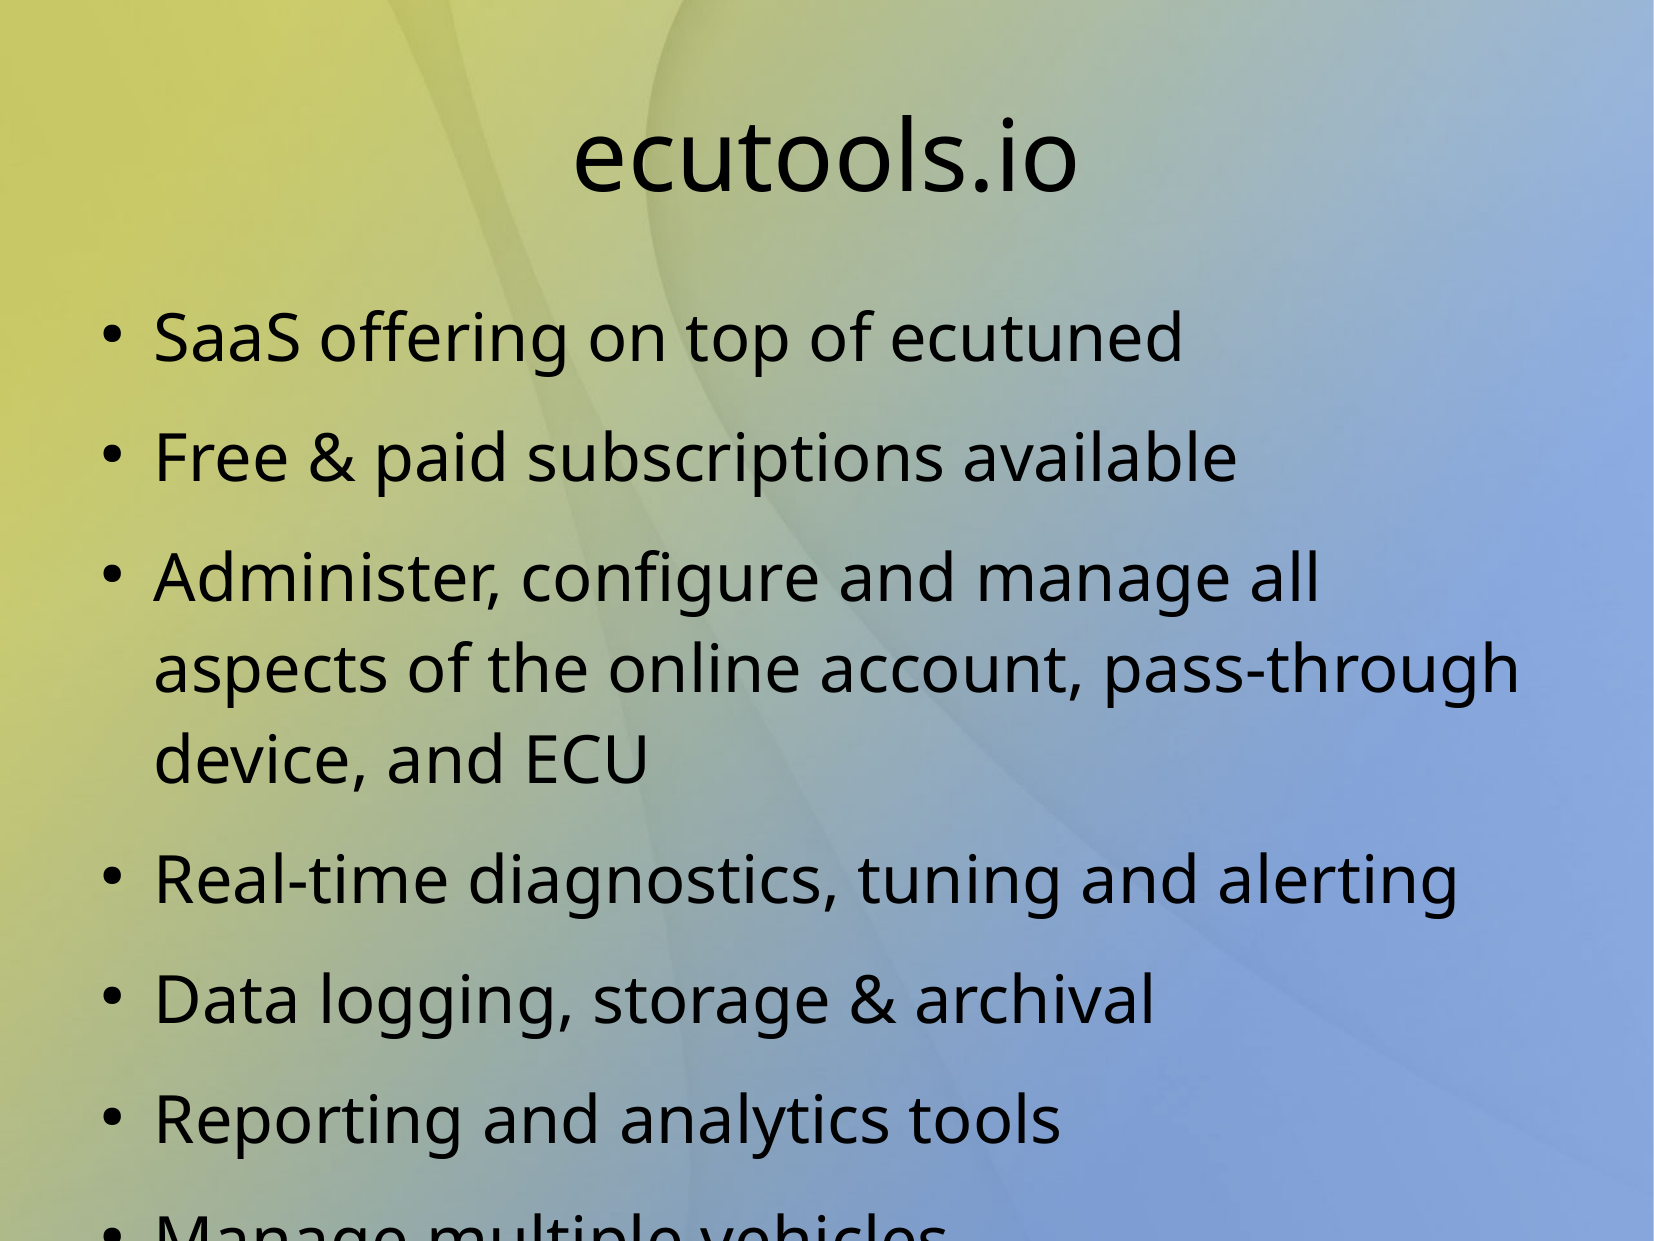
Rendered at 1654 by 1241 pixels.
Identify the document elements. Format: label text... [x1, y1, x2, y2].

picture [784, 1233, 802, 1241]
title ecutools.io [82, 49, 1571, 257]
picture [438, 1233, 454, 1241]
picture [460, 1233, 477, 1241]
picture [381, 1232, 399, 1241]
picture [194, 1224, 201, 1241]
picture [340, 1233, 359, 1241]
picture [0, 0, 1654, 1241]
picture [656, 1232, 674, 1241]
picture [165, 1224, 172, 1241]
picture [600, 1233, 619, 1241]
list SaaS offering on top of ecutuned Free & paid subscriptions available Administer, configure and manage all aspects of the online account, pass-through device, and ECU Real-time diagnostics, tuning and alerting Data logging, storage & archival Reporting and analytics tools Manage multiple vehicles [82, 290, 1571, 1201]
picture [890, 1232, 908, 1241]
picture [744, 1232, 762, 1241]
picture [263, 1233, 281, 1241]
